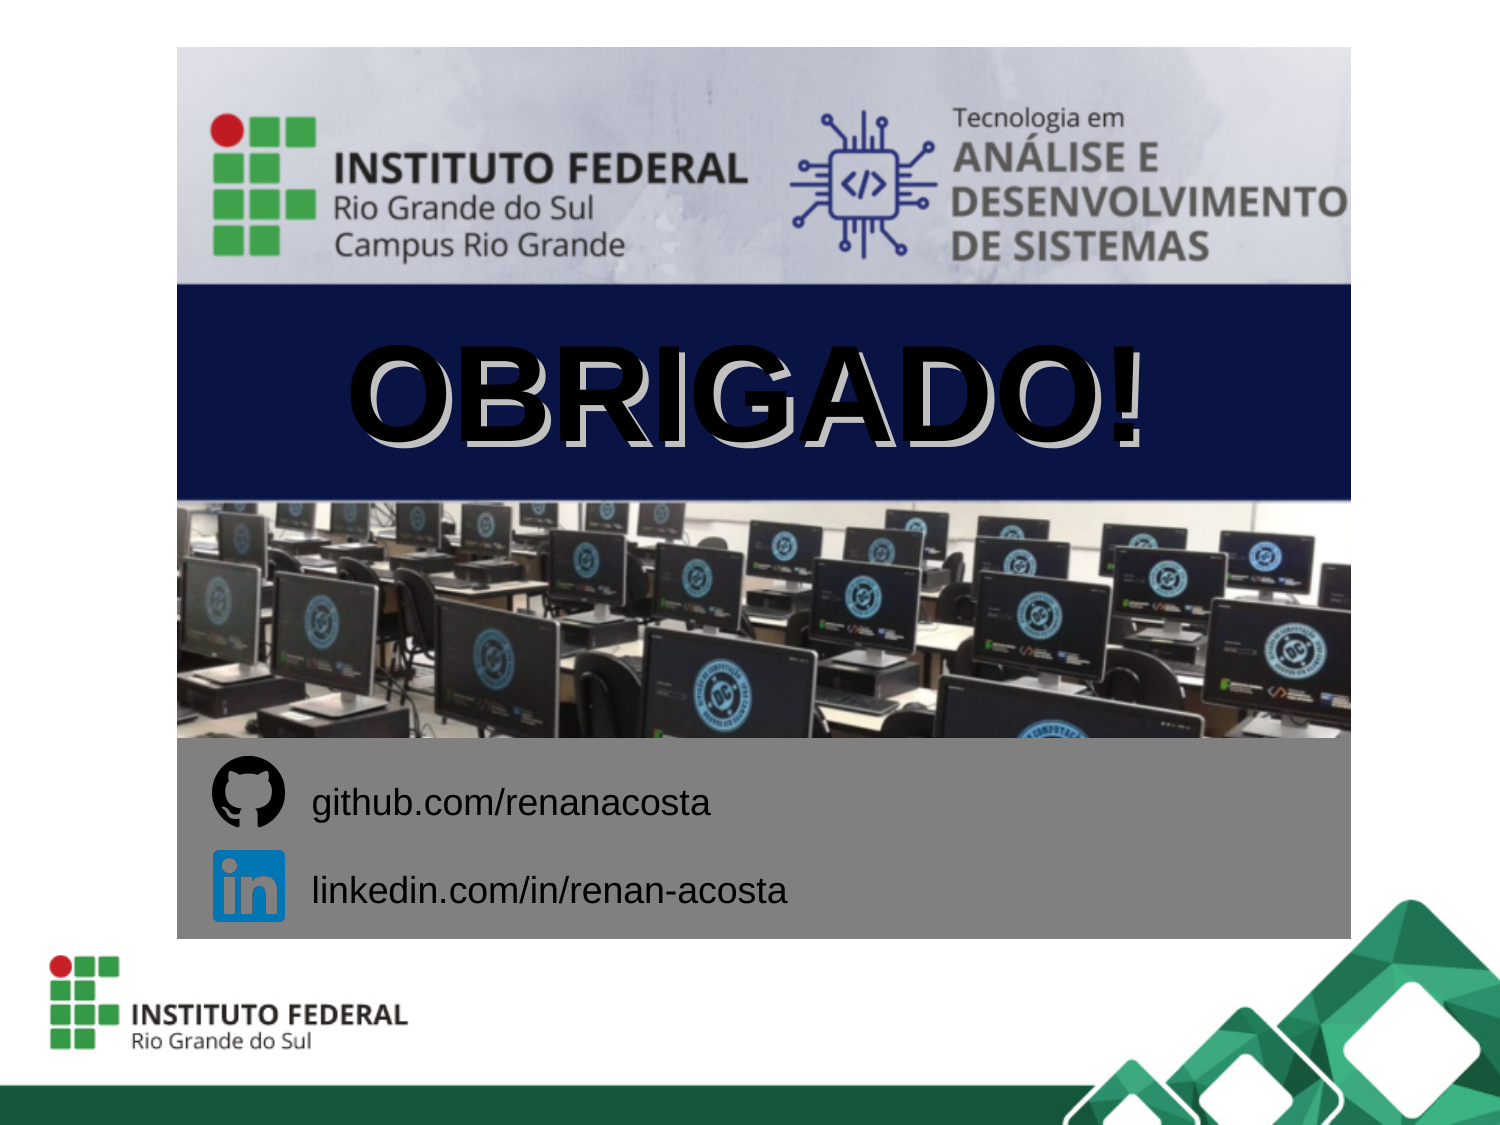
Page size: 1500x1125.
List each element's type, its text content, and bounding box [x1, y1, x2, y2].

text_box OBRIGADO! [330, 309, 1170, 479]
text_box [177, 738, 1351, 939]
text_box github.com/renanacosta [296, 773, 726, 831]
text_box linkedin.com/in/renan-acosta [296, 862, 827, 939]
picture [0, 0, 1500, 1125]
